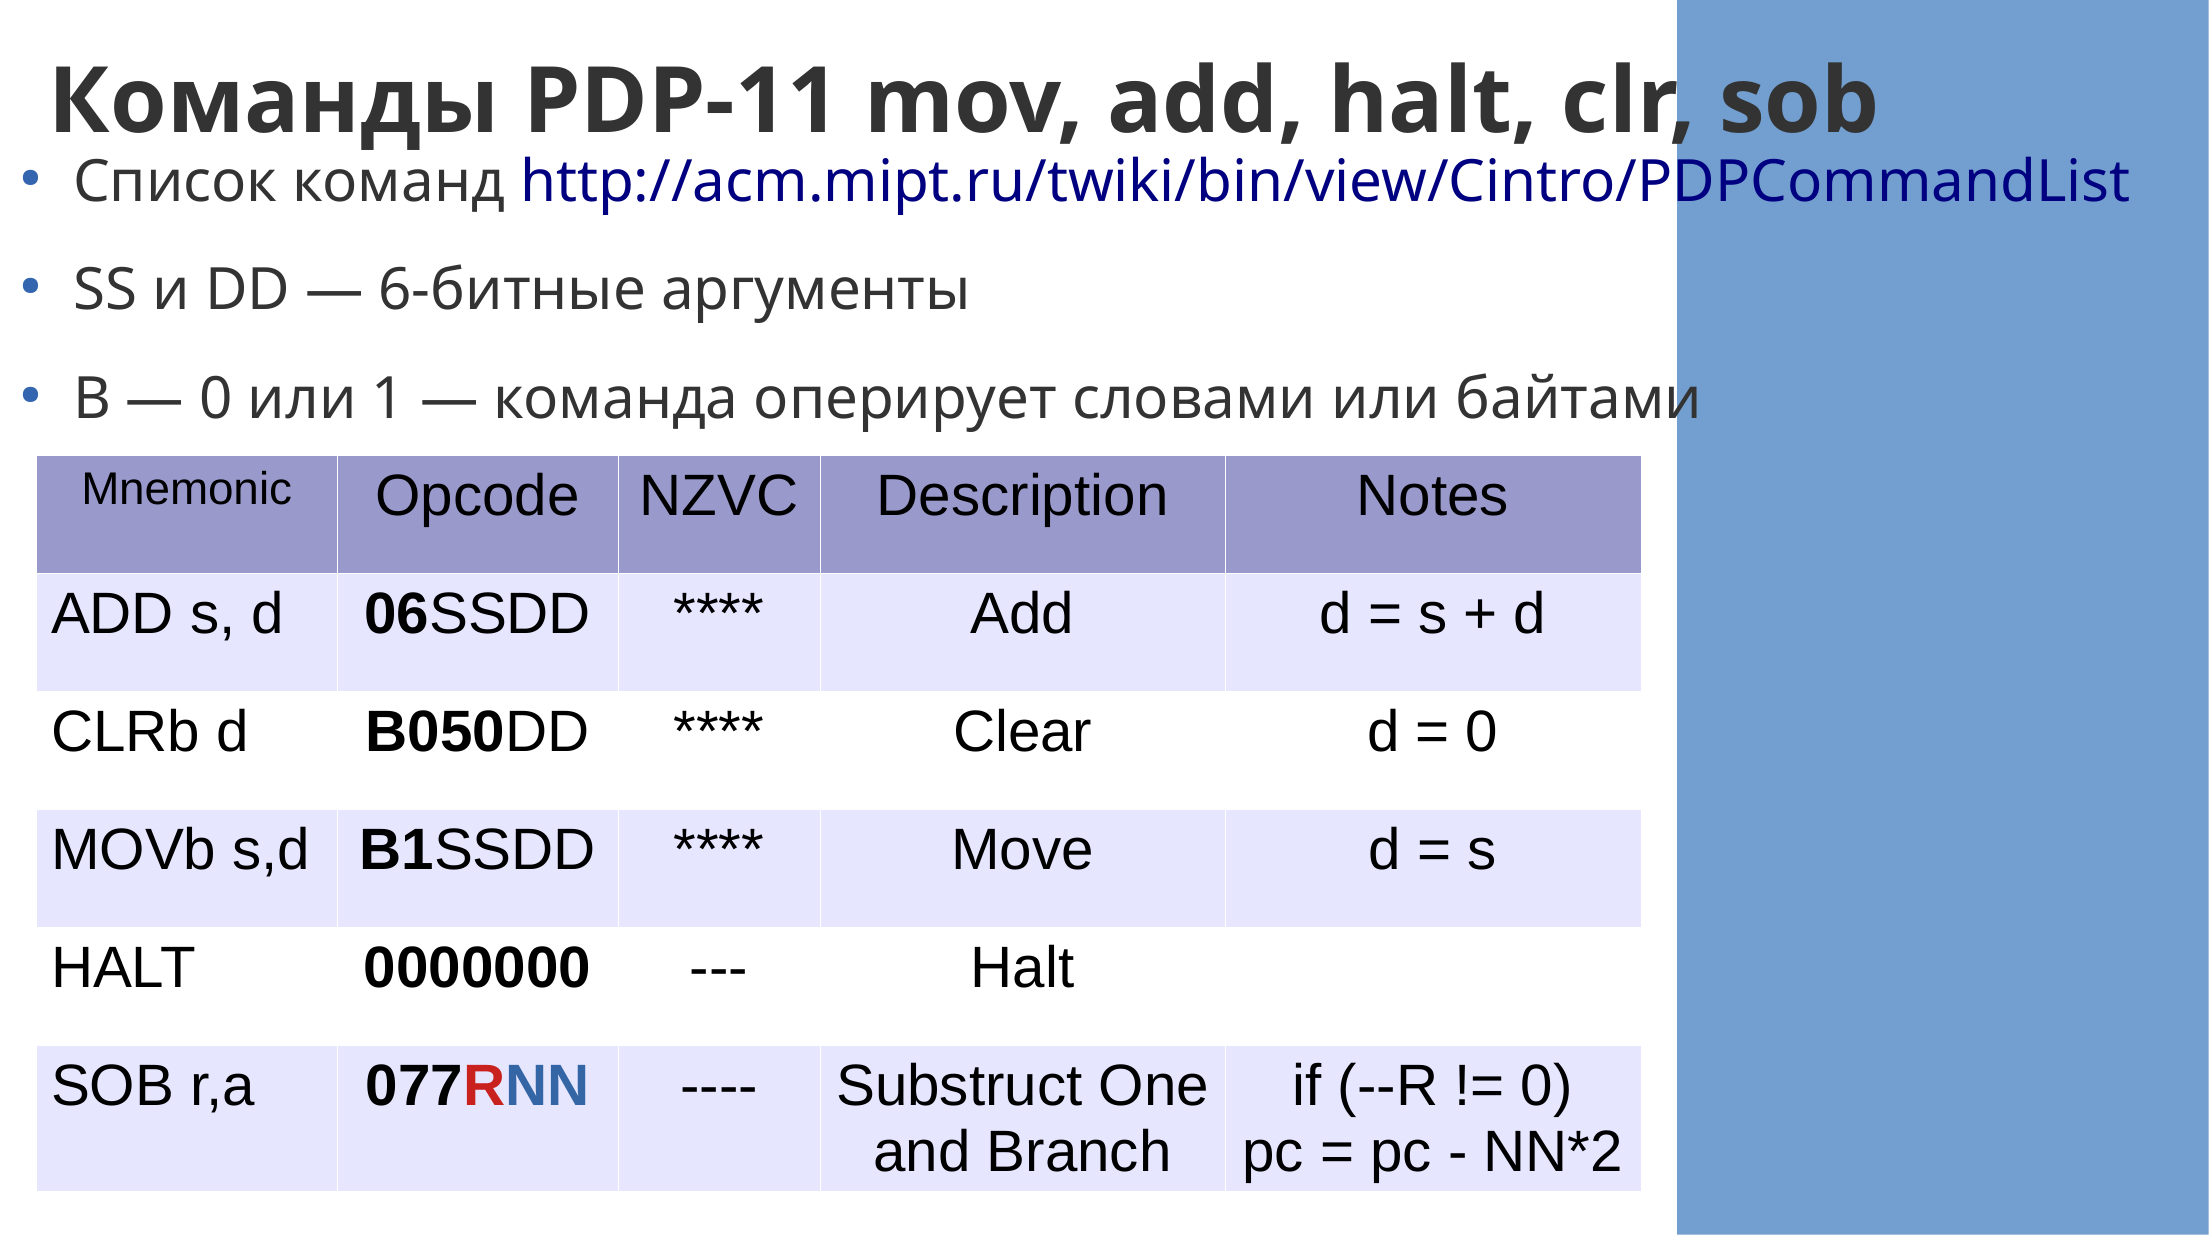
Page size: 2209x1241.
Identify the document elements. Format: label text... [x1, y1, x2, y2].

table_header Mnemonic [37, 456, 337, 573]
table_cell CLRb d [37, 692, 337, 809]
table_cell [1226, 928, 1641, 1045]
table_cell d = s [1226, 810, 1641, 927]
table_cell Halt [821, 928, 1225, 1045]
table_cell MOVb s,d [37, 810, 337, 927]
table_cell Move [821, 810, 1225, 927]
table_cell Substruct One and Branch [821, 1046, 1225, 1191]
table_cell 077RNN [338, 1046, 618, 1191]
table_cell B1SSDD [338, 810, 618, 927]
table_cell 06SSDD [338, 574, 618, 691]
table_cell d = 0 [1226, 692, 1641, 809]
table_cell Clear [821, 692, 1225, 809]
table_header Description [821, 456, 1225, 573]
table_cell **** [619, 692, 820, 809]
table_cell d = s + d [1226, 574, 1641, 691]
table_cell Add [821, 574, 1225, 691]
table_cell ADD s, d [37, 574, 337, 691]
table_cell SOB r,a [37, 1046, 337, 1191]
table_cell ---- [619, 1046, 820, 1191]
table_cell HALT [37, 928, 337, 1045]
table_header Opcode [338, 456, 618, 573]
table_cell if (--R != 0) pc = pc - NN*2 [1226, 1046, 1641, 1191]
table_cell 0000000 [338, 928, 618, 1045]
table_header Notes [1226, 456, 1641, 573]
table_cell B050DD [338, 692, 618, 809]
table_header NZVC [619, 456, 820, 573]
table_cell **** [619, 574, 820, 691]
title Команды PDP-11 mov, add, halt, clr, sob [48, 34, 2174, 139]
table_cell --- [619, 928, 820, 1045]
list Список команд http://acm.mipt.ru/twiki/bin/view/Cintro/PDPCommandList SS и DD — 6-битные аргументы B — 0 или 1 — команда оперирует словами или байтами [2, 139, 2209, 473]
table_cell **** [619, 810, 820, 927]
